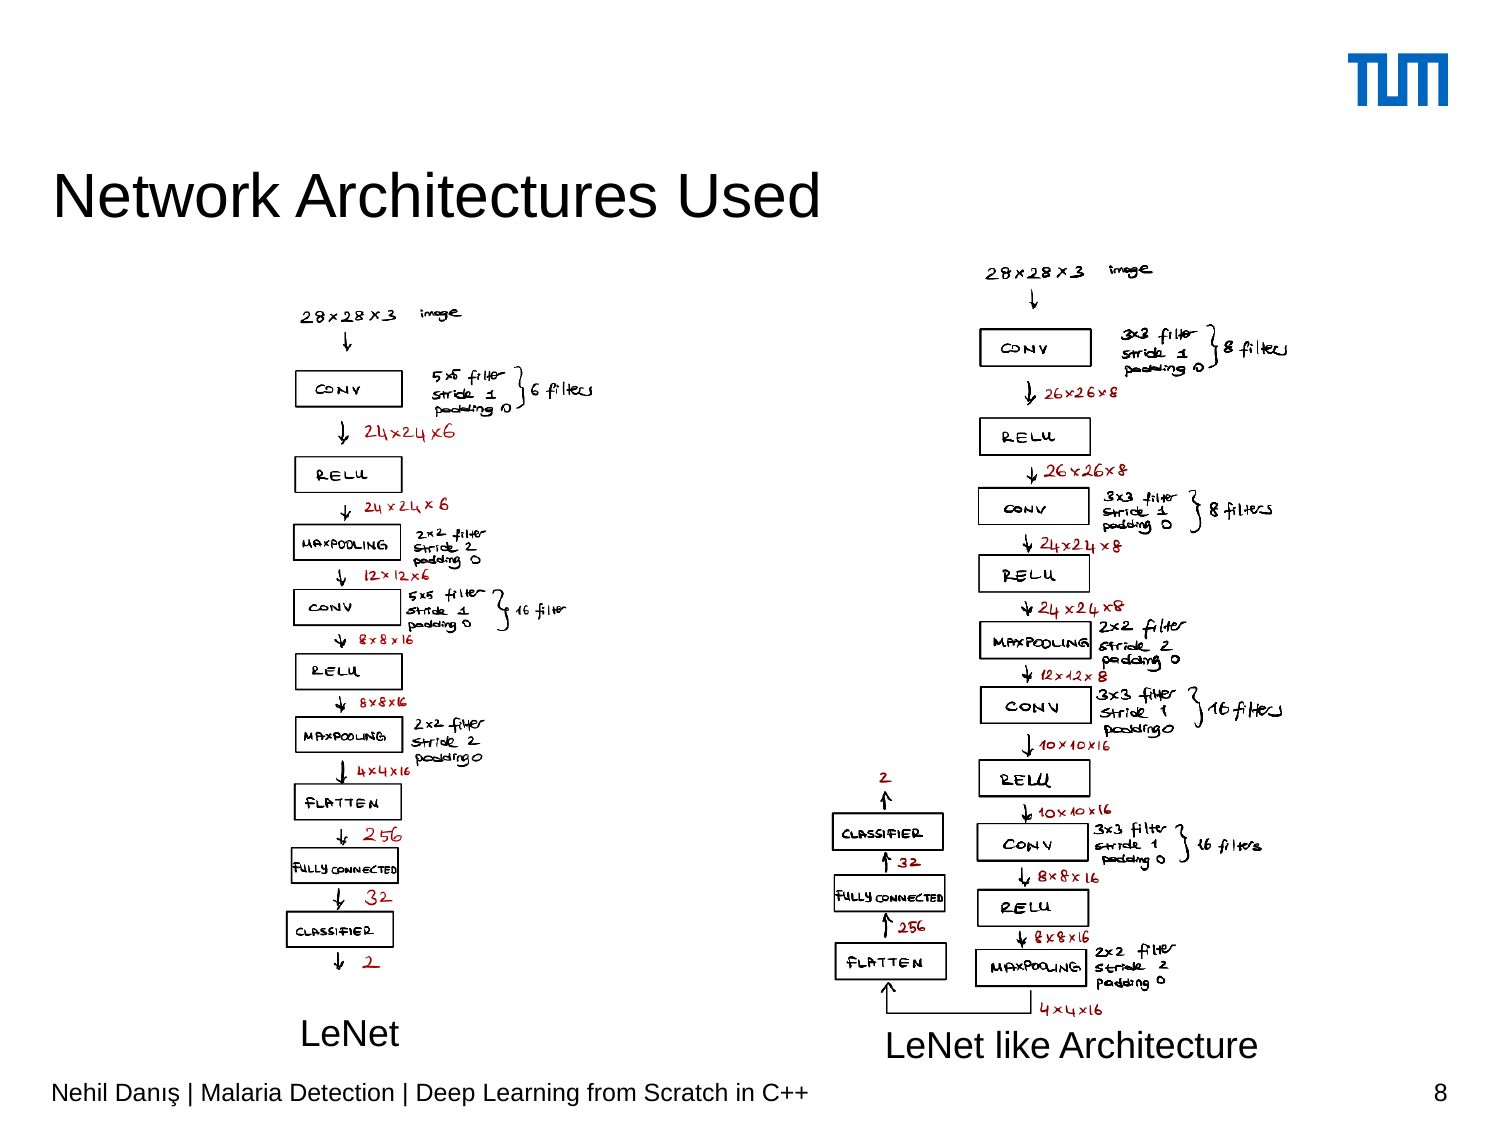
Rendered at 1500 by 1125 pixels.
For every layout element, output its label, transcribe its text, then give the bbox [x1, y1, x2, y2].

title Network Architectures Used [52, 163, 1449, 231]
picture [825, 254, 1296, 1017]
slide_number <number> [1112, 1061, 1448, 1122]
picture [180, 299, 609, 990]
text_box LeNet like Architecture [870, 1016, 1351, 1116]
footer Nehil Danış | Malaria Detection | Deep Learning from Scratch in C++ [51, 1061, 1112, 1122]
text_box LeNet [210, 1005, 511, 1062]
